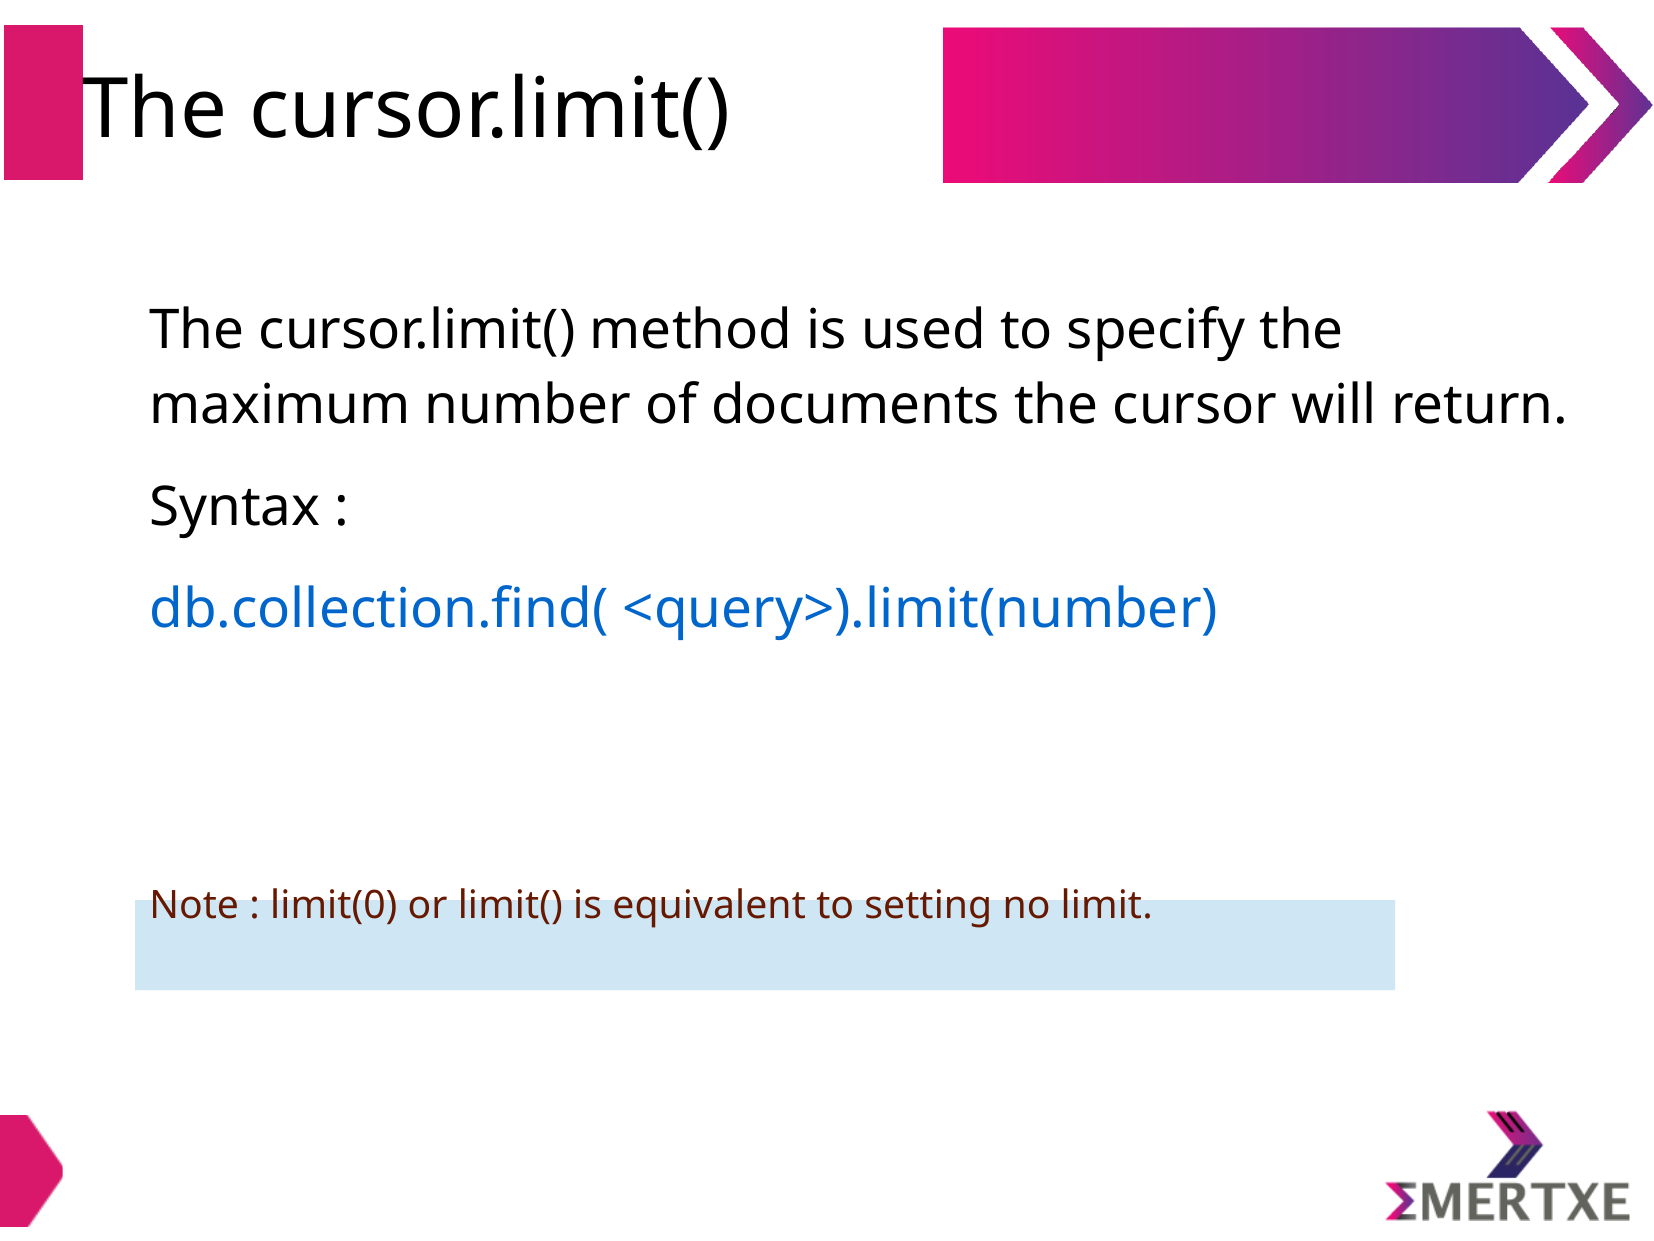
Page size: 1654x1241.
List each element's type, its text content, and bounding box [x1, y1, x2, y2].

list The cursor.limit() method is used to specify the maximum number of documents the cursor will return. Syntax : db.collection.find( <query>).limit(number) Note : limit(0) or limit() is equivalent to setting no limit. [82, 290, 1571, 1010]
picture [1385, 1107, 1631, 1221]
picture [1571, 27, 1653, 183]
title The cursor.limit() [82, 2, 1571, 210]
